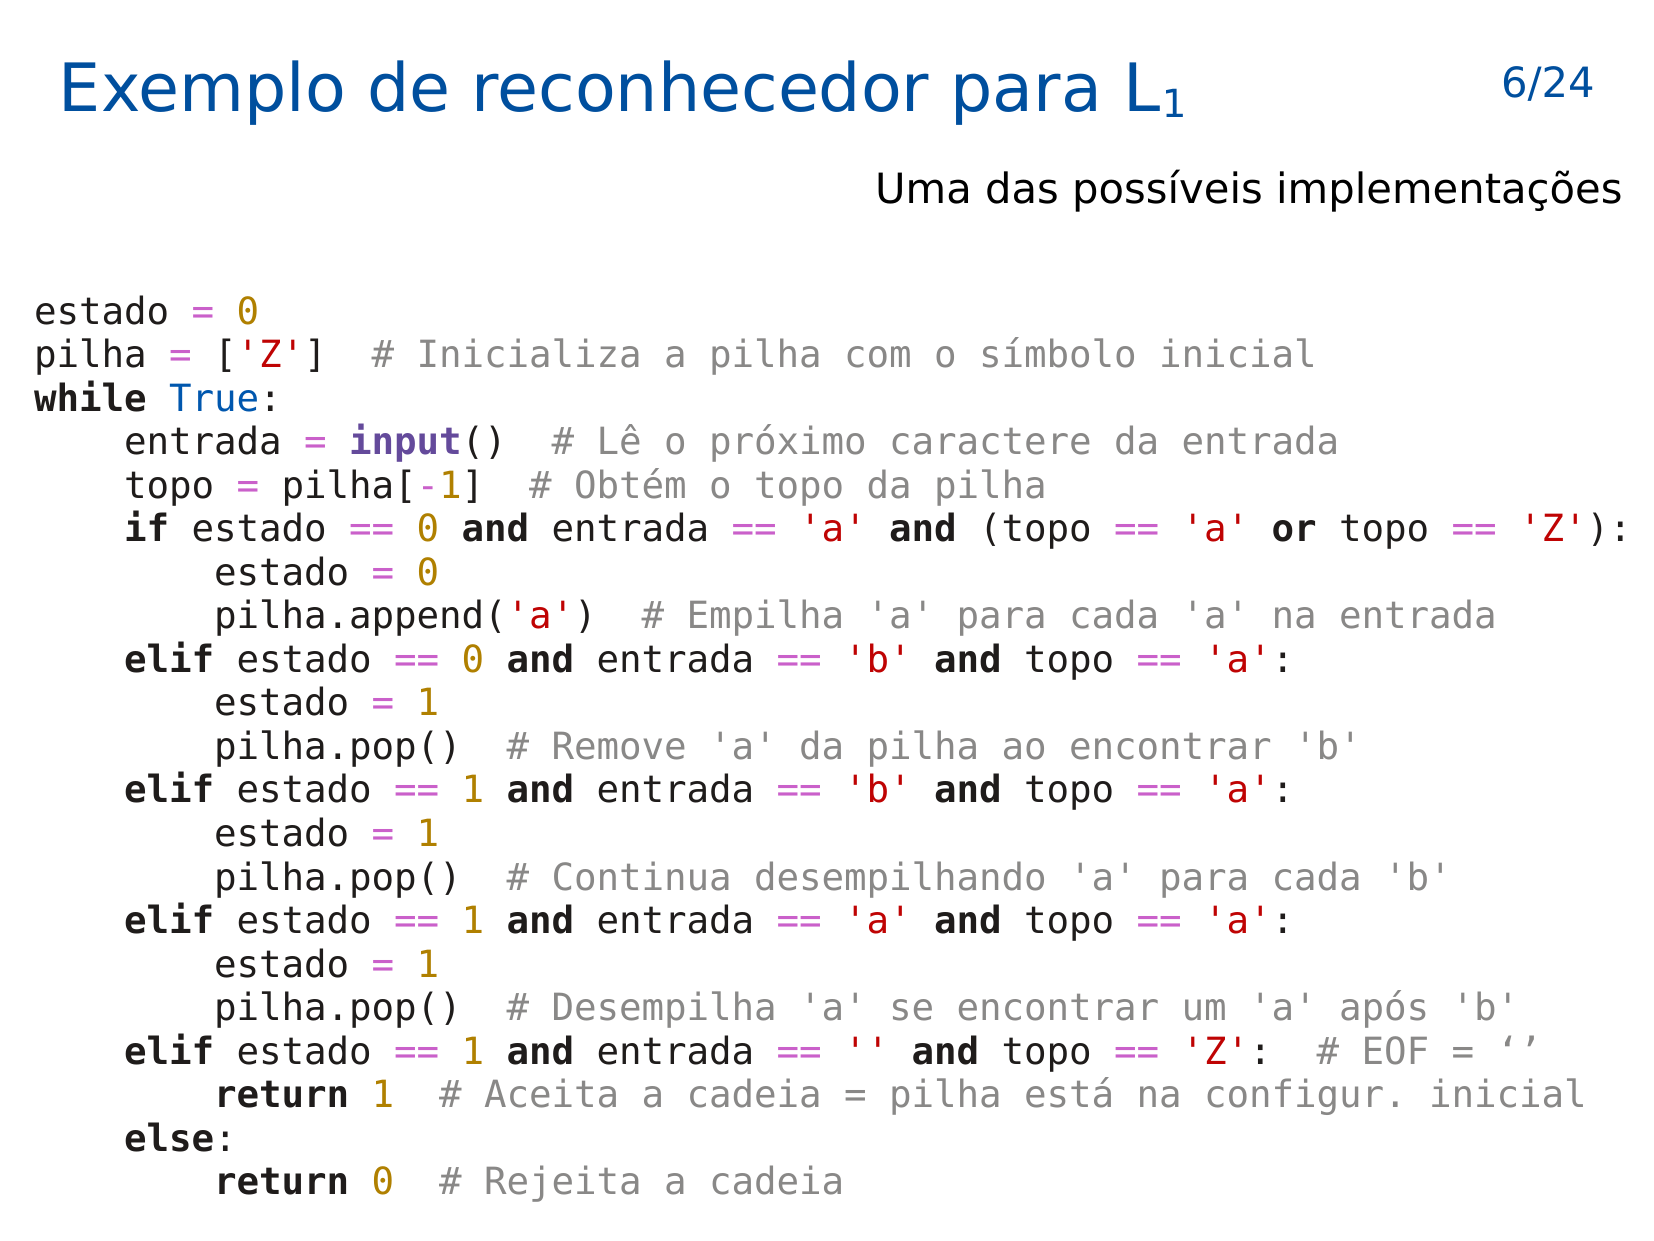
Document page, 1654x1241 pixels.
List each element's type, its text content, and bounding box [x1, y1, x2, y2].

text_box Uma das possíveis implementações [667, 156, 1638, 269]
title Exemplo de reconhecedor para L1 [59, 29, 1625, 148]
text_box estado = 0 pilha = ['Z'] # Inicializa a pilha com o símbolo inicial while True: entrada = input() # Lê o próximo caractere da entrada topo = pilha[-1] # Obtém o topo da pilha if estado == 0 and entrada == 'a' and (topo == 'a' or topo == 'Z'): estado = 0 pilha.append('a') # Empilha 'a' para cada 'a' na entrada elif estado == 0 and entrada == 'b' and topo == 'a': estado = 1 pilha.pop() # Remove 'a' da pilha ao encontrar 'b' elif estado == 1 and entrada == 'b' and topo == 'a': estado = 1 pilha.pop() # Continua desempilhando 'a' para cada 'b' elif estado == 1 and entrada == 'a' and topo == 'a': estado = 1 pilha.pop() # Desempilha 'a' se encontrar um 'a' após 'b' elif estado == 1 and entrada == '' and topo == 'Z': # EOF = ‘’ return 1 # Aceita a cadeia = pilha está na configur. inicial else: return 0 # Rejeita a cadeia [19, 282, 1654, 1238]
